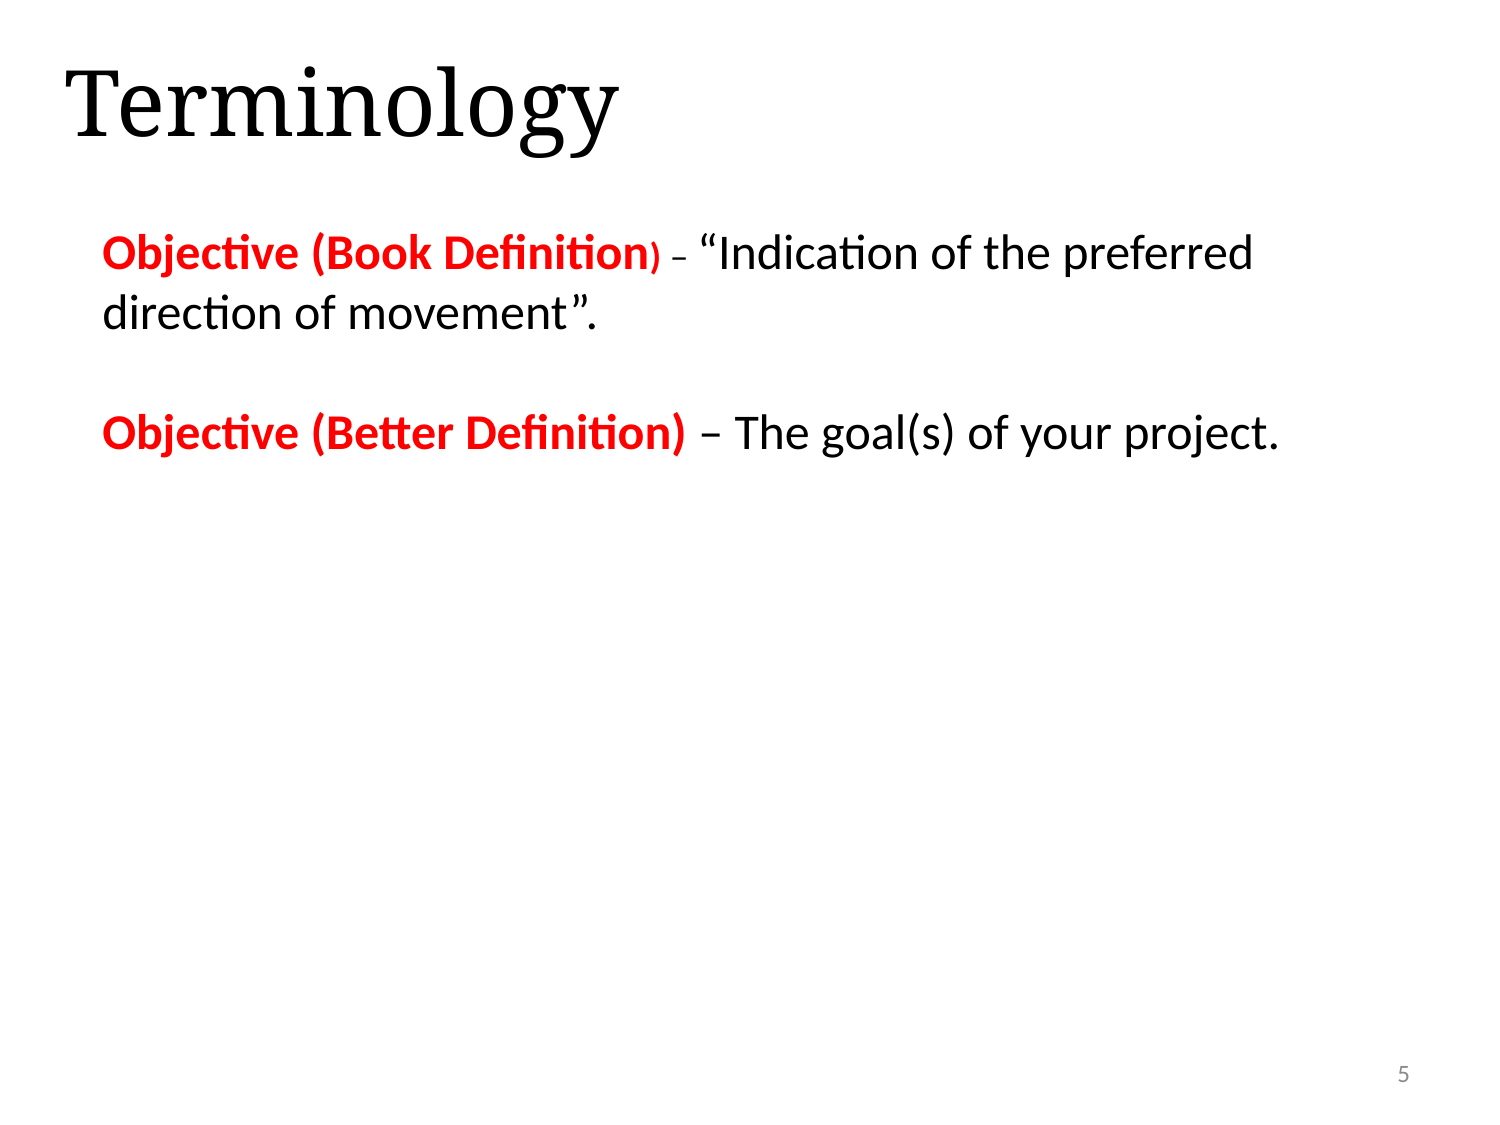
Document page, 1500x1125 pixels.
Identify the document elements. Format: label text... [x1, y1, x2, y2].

text_box Terminology [50, 37, 825, 163]
text_box Objective (Book Definition) – “Indication of the preferred direction of movement”. Objective (Better Definition) – The goal(s) of your project. [87, 212, 1413, 528]
slide_number <number> [1074, 1042, 1425, 1103]
